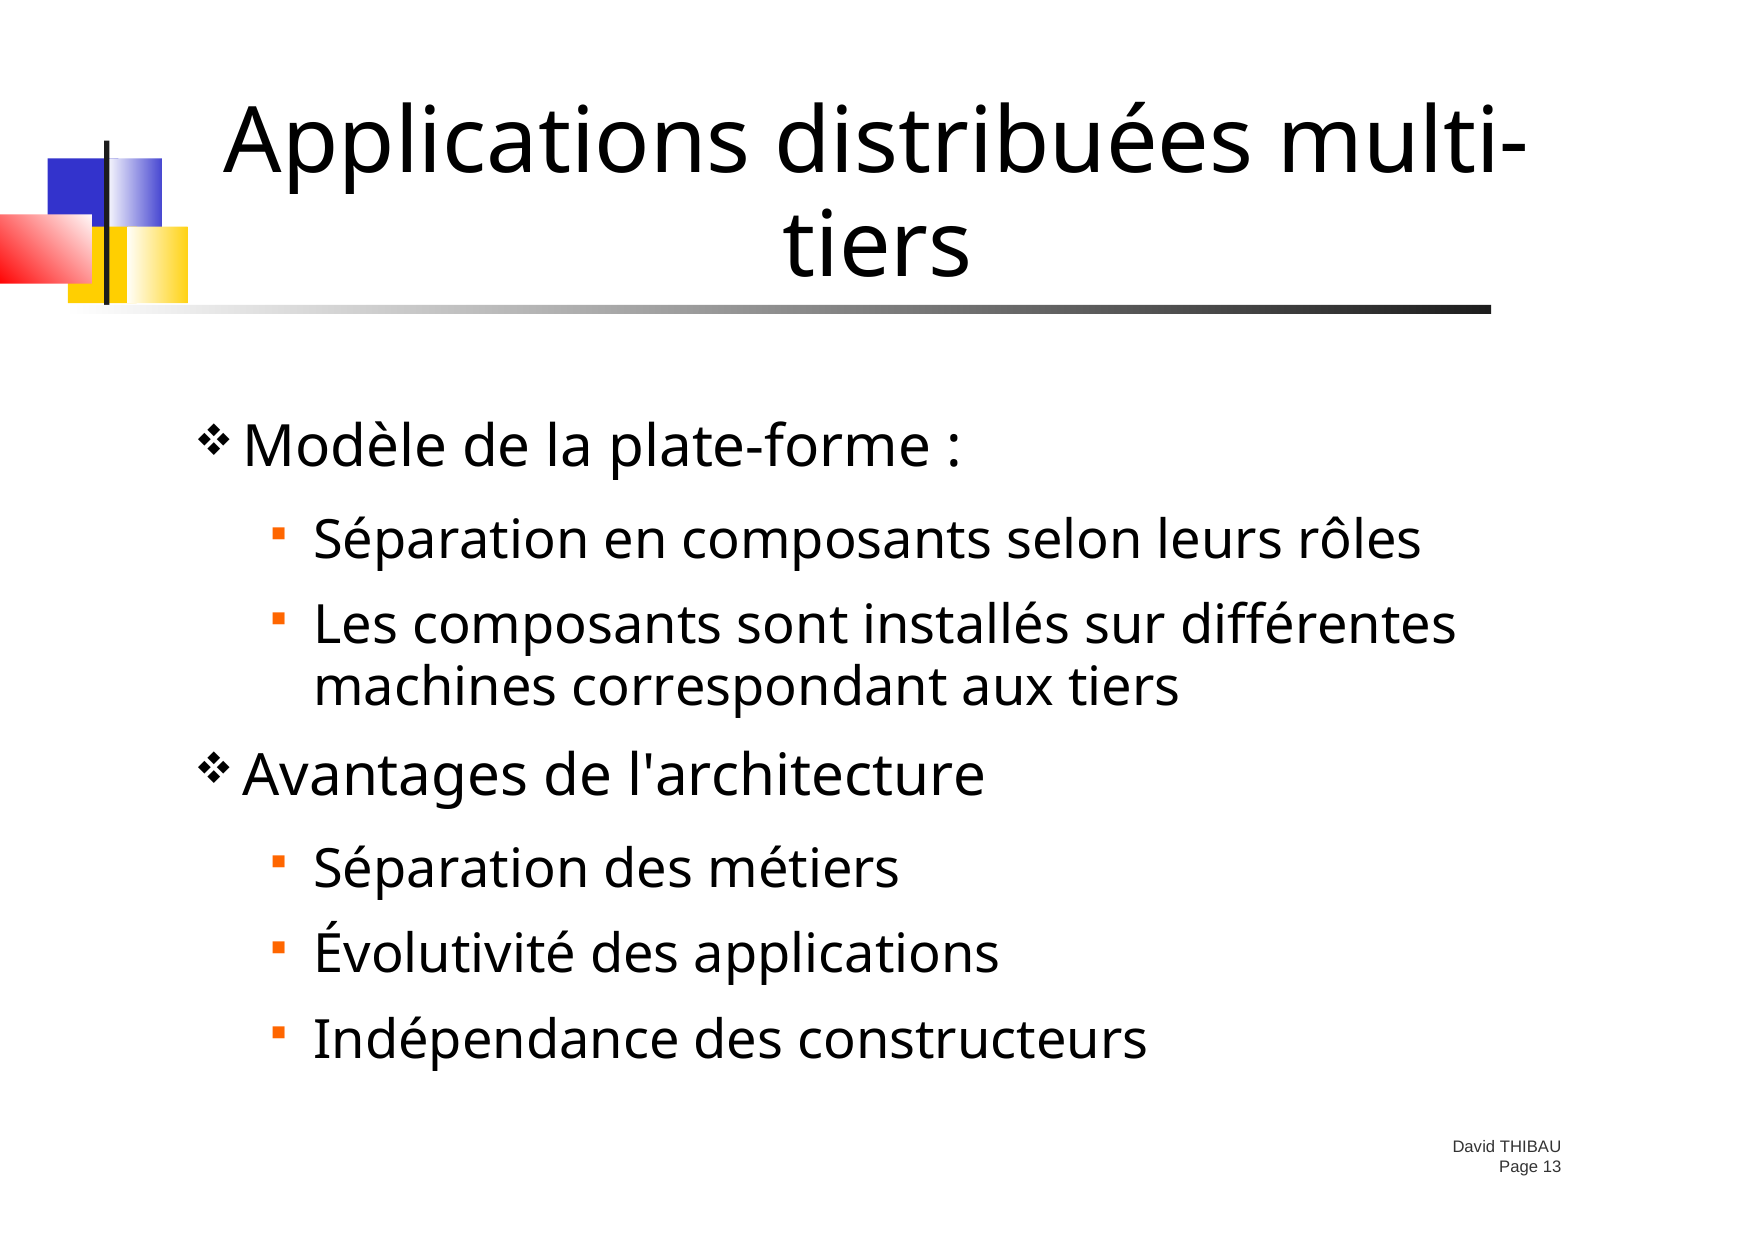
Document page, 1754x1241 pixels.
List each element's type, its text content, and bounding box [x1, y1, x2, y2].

list Modèle de la plate-forme : Séparation en composants selon leurs rôles Les composants sont installés sur différentes machines correspondant aux tiers Avantages de l'architecture Séparation des métiers Évolutivité des applications Indépendance des constructeurs [177, 413, 1575, 1121]
title Applications distribuées multi-tiers [179, 85, 1577, 301]
